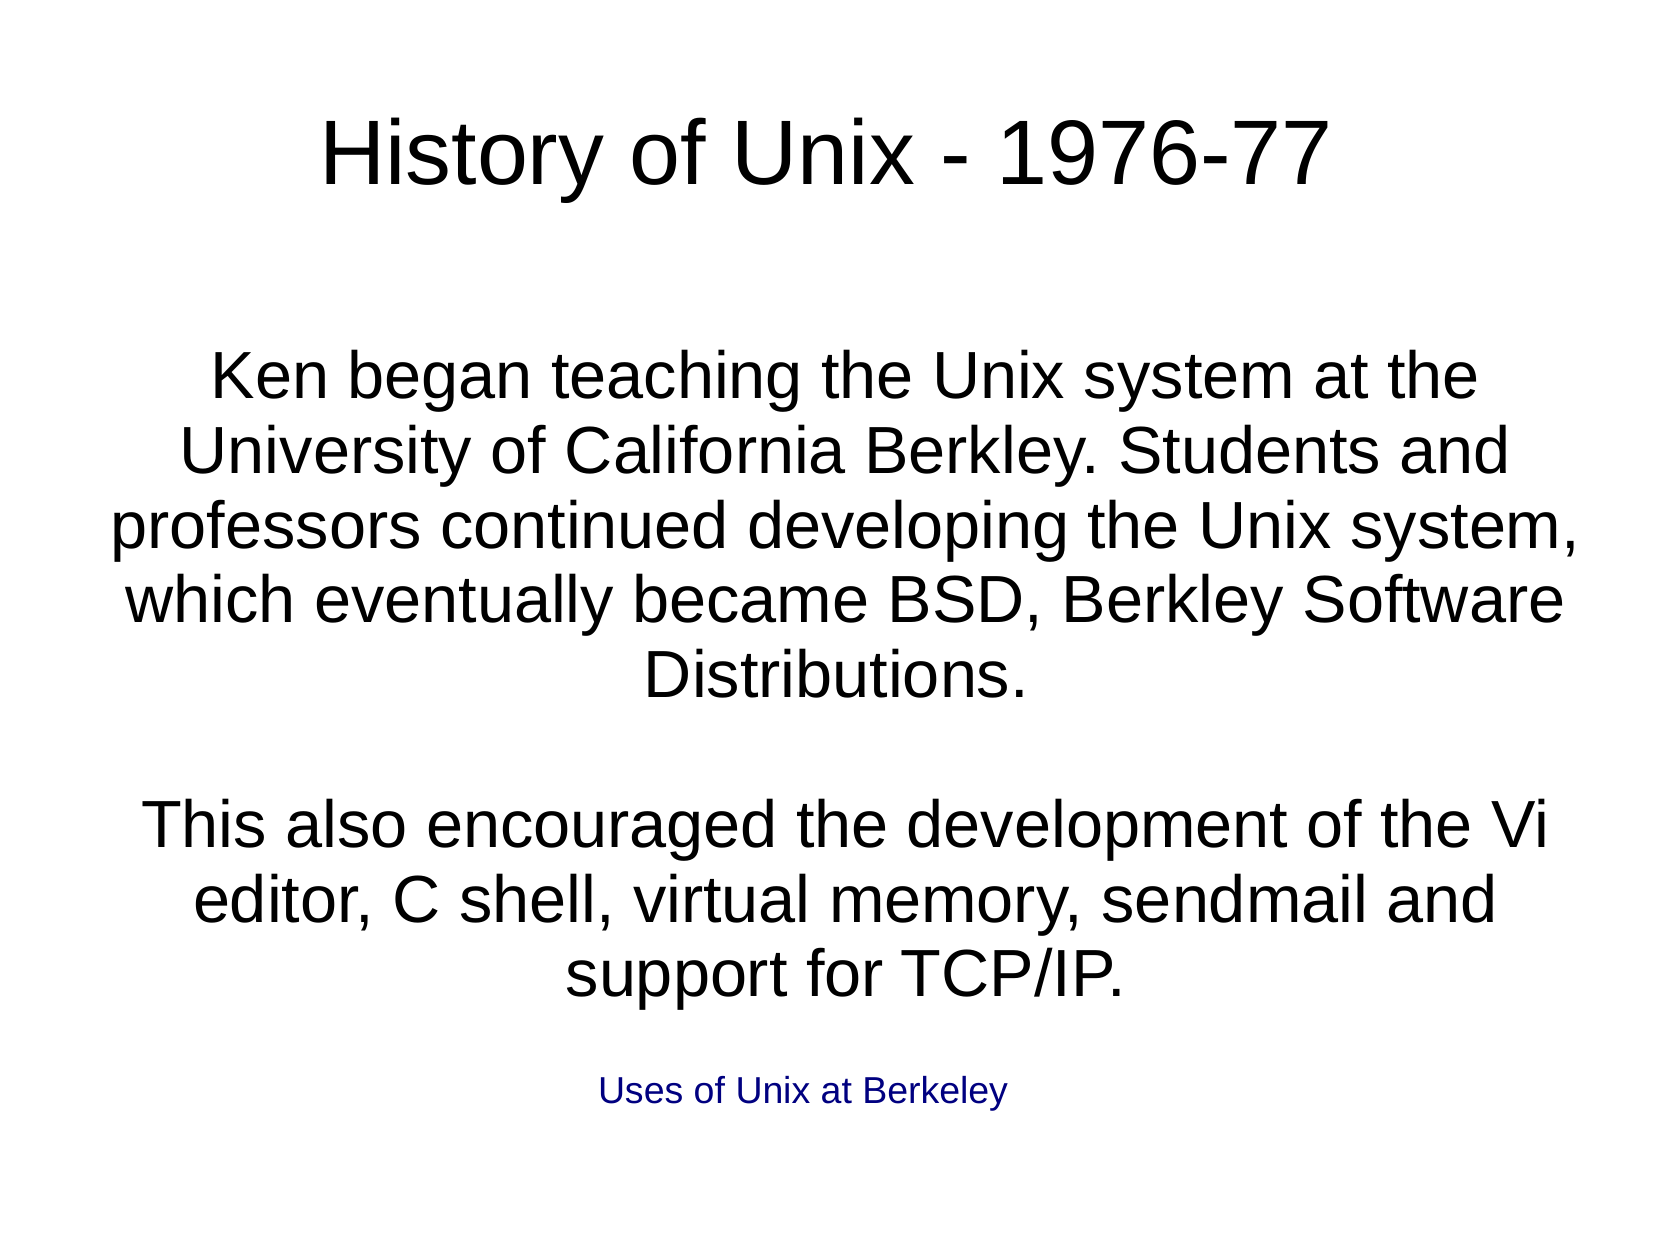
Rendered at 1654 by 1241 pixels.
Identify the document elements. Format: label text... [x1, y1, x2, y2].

subtitle Ken began teaching the Unix system at the University of California Berkley. Students and professors continued developing the Unix system, which eventually became BSD, Berkley Software Distributions. This also encouraged the development of the Vi editor, C shell, virtual memory, sendmail and support for TCP/IP. [101, 315, 1591, 1035]
title History of Unix - 1976-77 [82, 49, 1571, 257]
text_box Uses of Unix at Berkeley [583, 1062, 1064, 1133]
